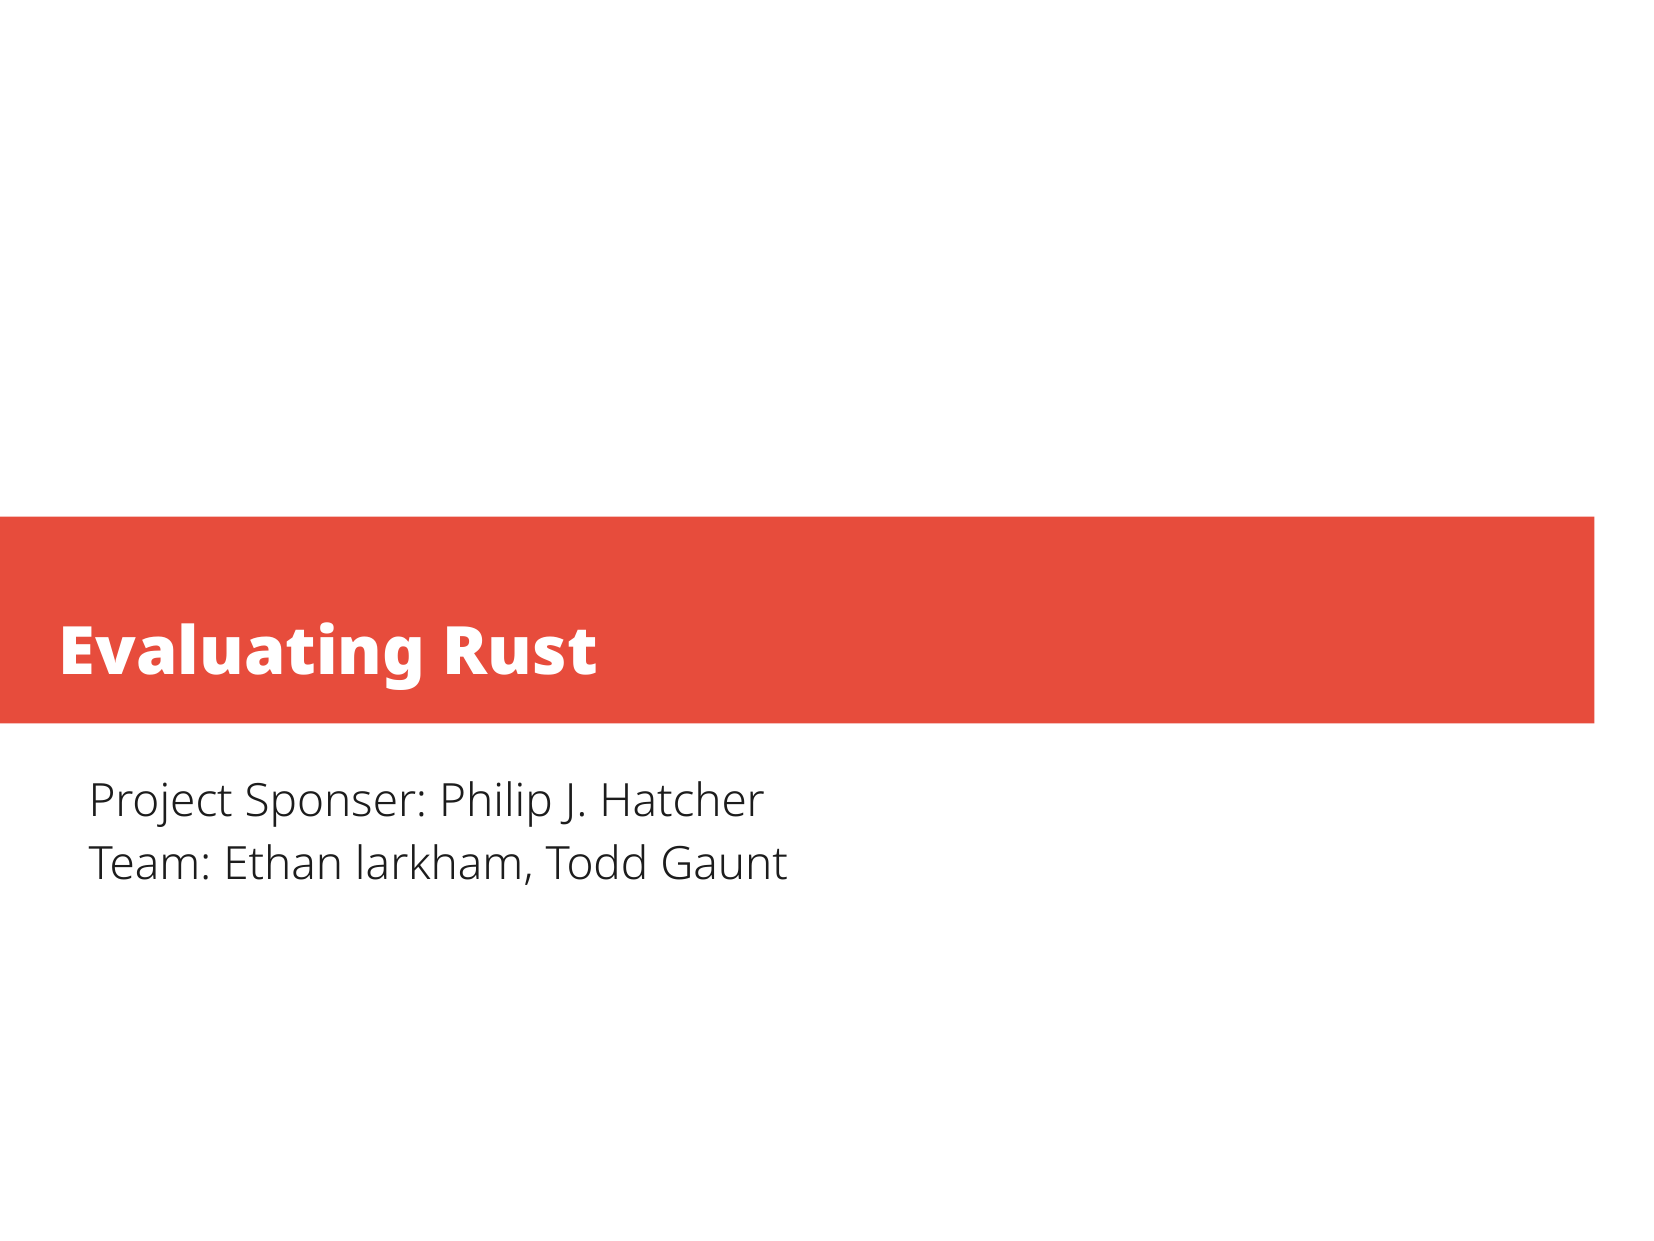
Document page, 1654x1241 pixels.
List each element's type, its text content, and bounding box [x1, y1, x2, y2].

subtitle Project Sponser: Philip J. Hatcher Team: Ethan larkham, Todd Gaunt [88, 767, 1595, 1182]
title Evaluating Rust [59, 546, 1595, 694]
